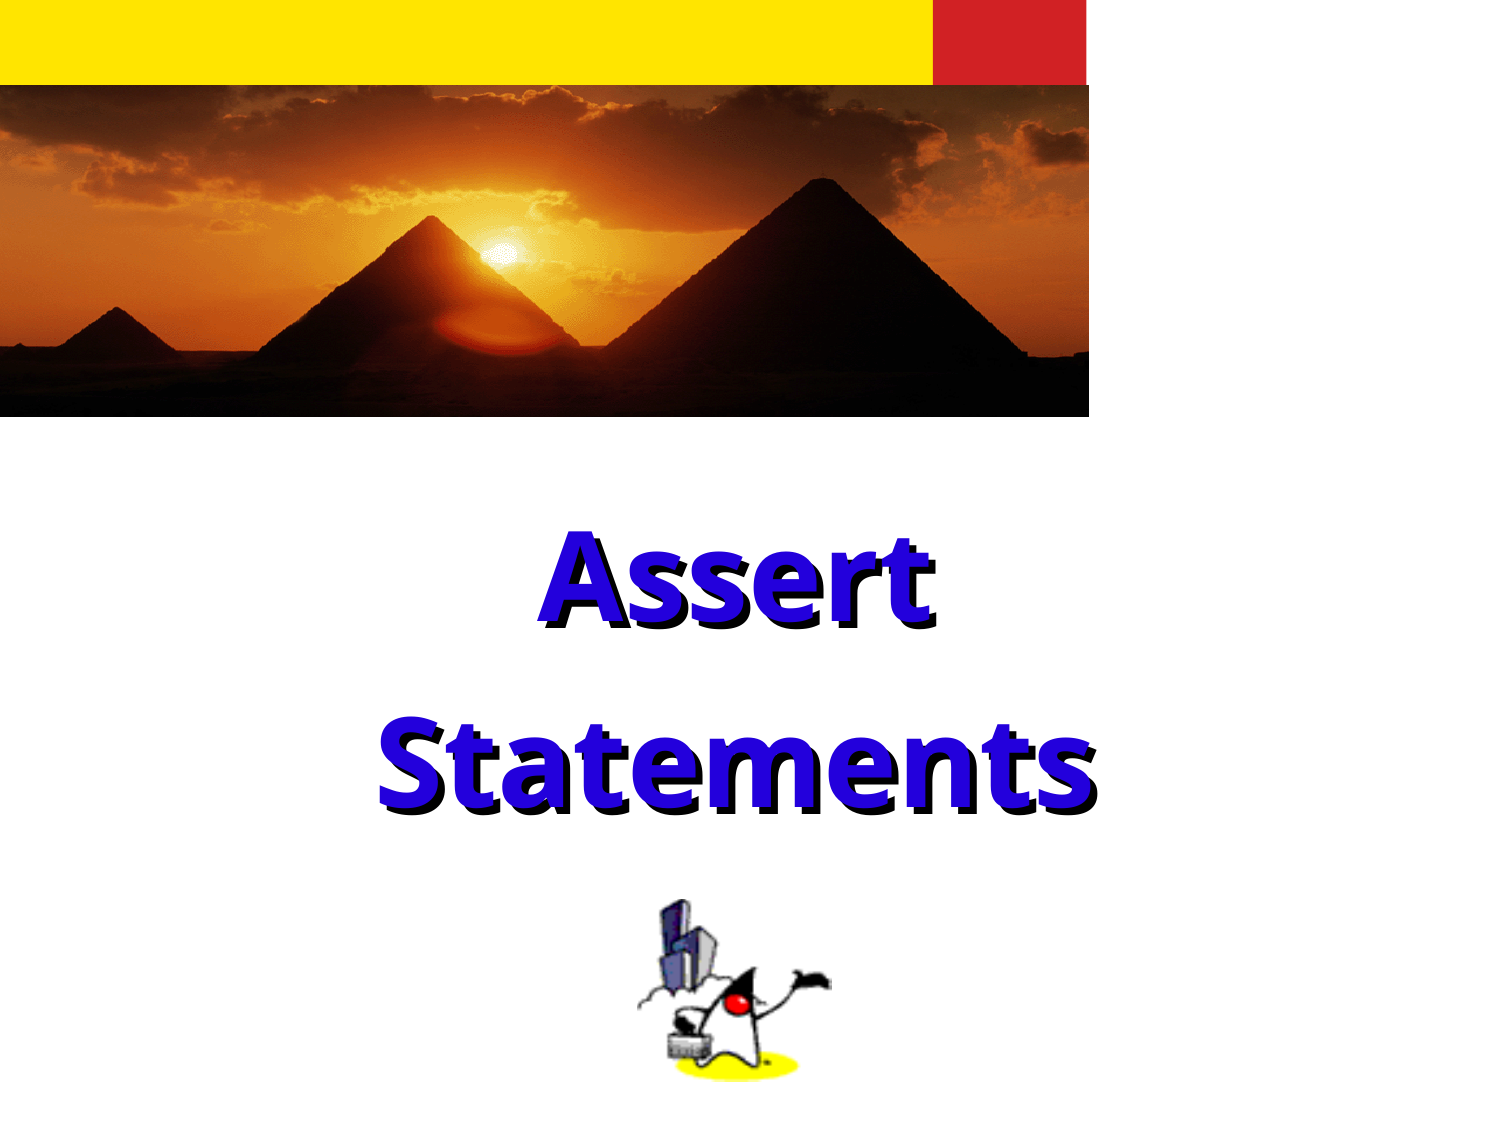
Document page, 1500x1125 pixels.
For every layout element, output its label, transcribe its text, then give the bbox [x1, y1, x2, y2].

picture [637, 899, 832, 1083]
picture [0, 85, 1089, 417]
text_box Assert Statements [359, 487, 1112, 1032]
